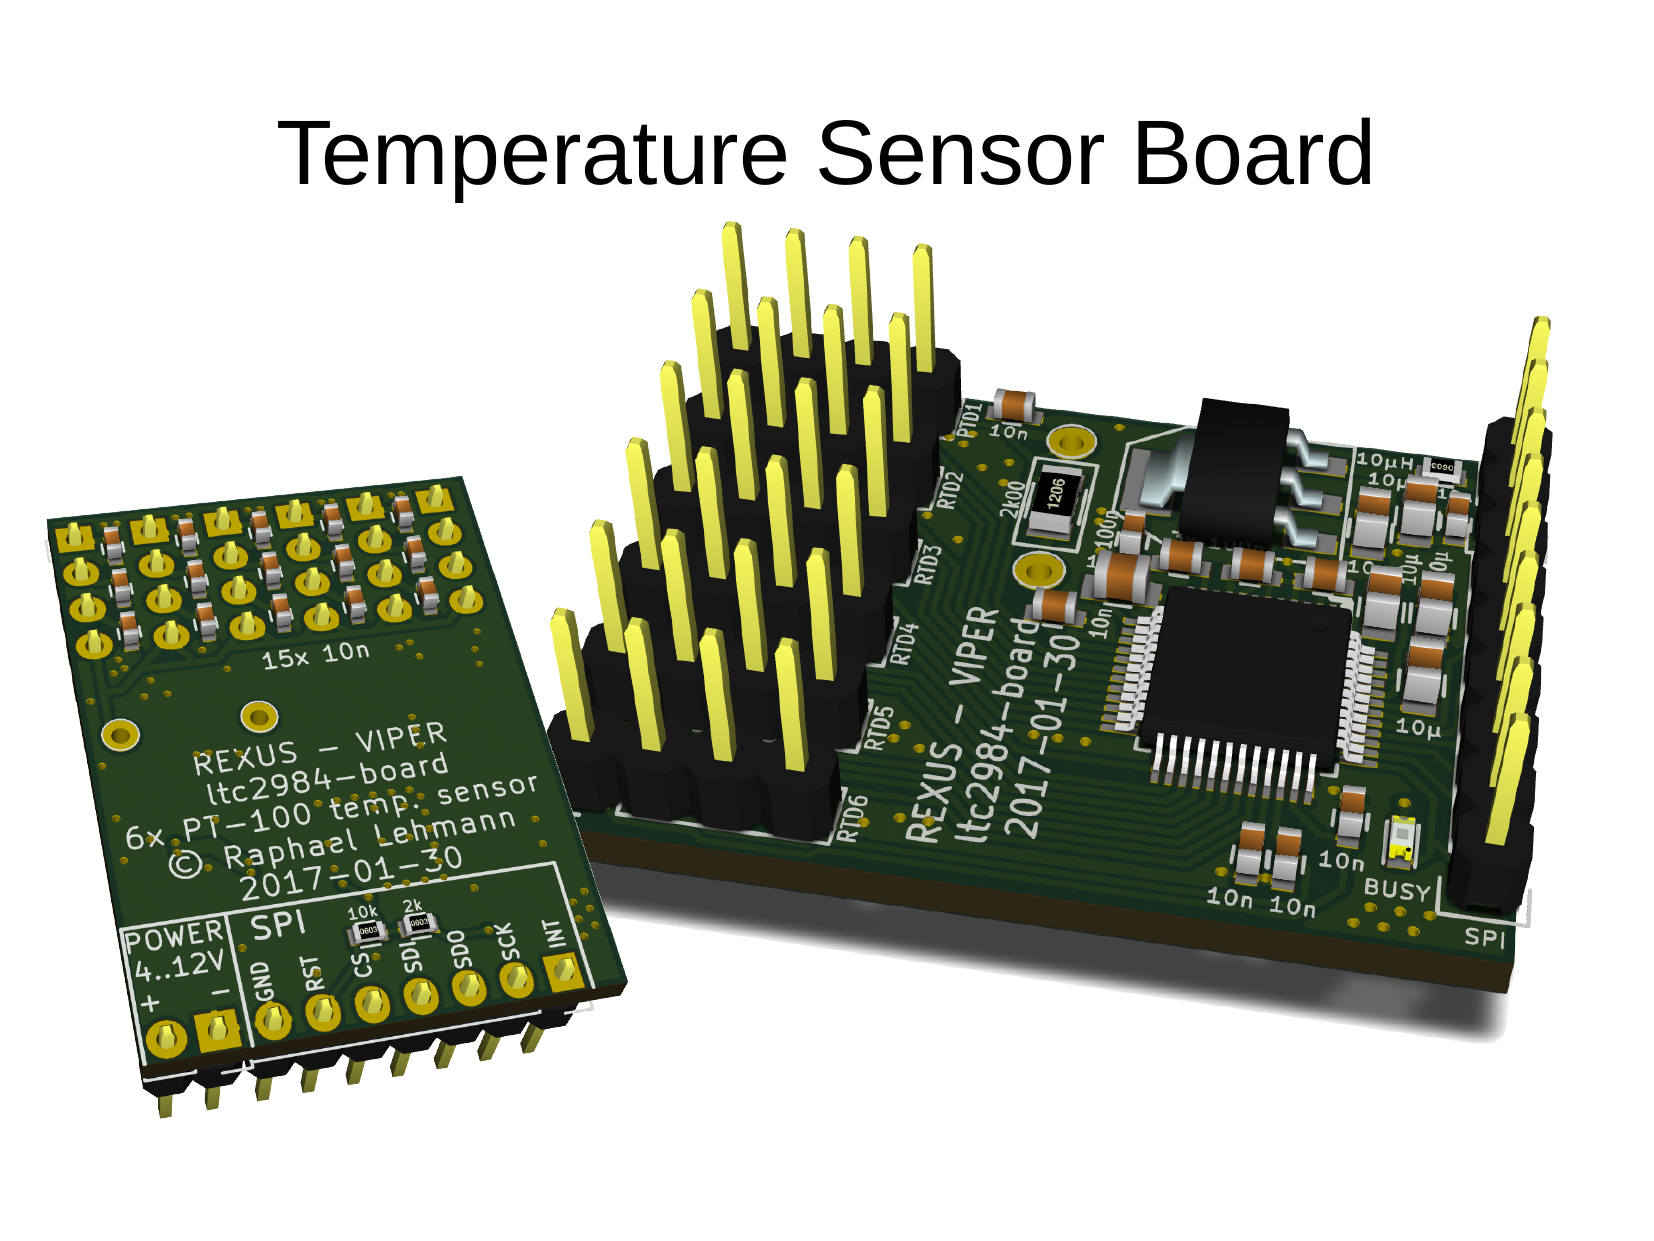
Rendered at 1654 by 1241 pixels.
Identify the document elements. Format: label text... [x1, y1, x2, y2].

picture [0, 215, 1654, 1126]
title Temperature Sensor Board [82, 49, 1571, 257]
